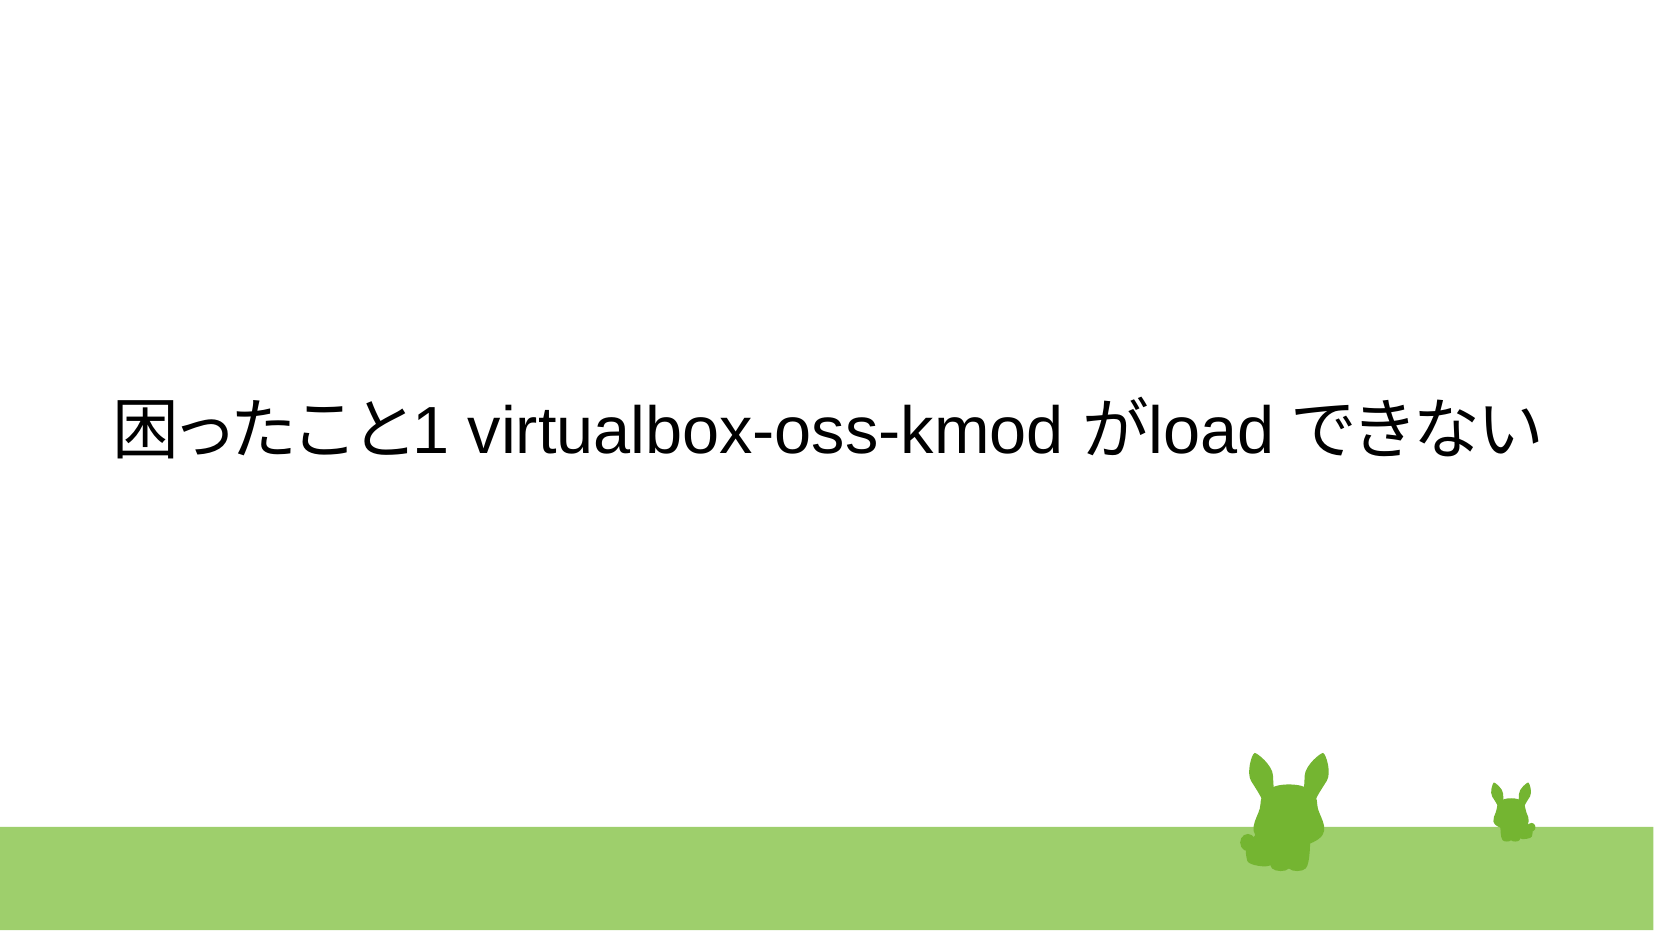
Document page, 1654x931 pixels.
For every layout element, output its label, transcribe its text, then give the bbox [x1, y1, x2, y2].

subtitle 困ったこと1 virtualbox-oss-kmod がload できない [88, 206, 1565, 739]
